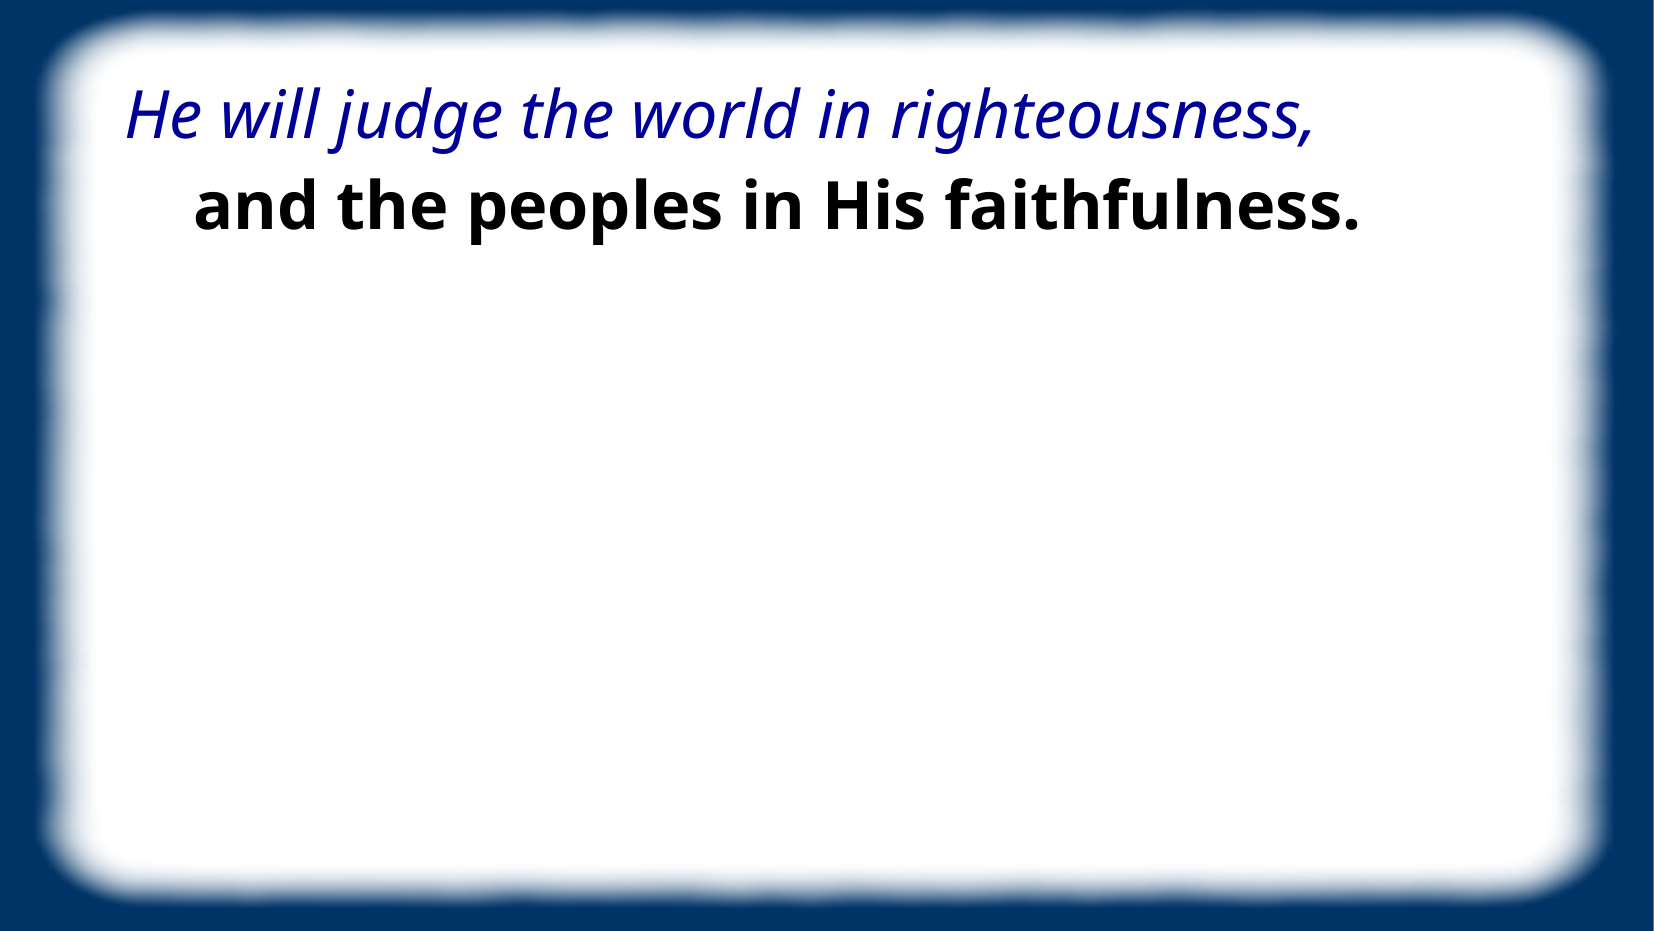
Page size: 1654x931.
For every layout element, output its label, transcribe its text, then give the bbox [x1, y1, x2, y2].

picture [0, 0, 1654, 931]
text_box He will judge the world in righteousness, and the peoples in His faithfulness. [75, 60, 1576, 271]
